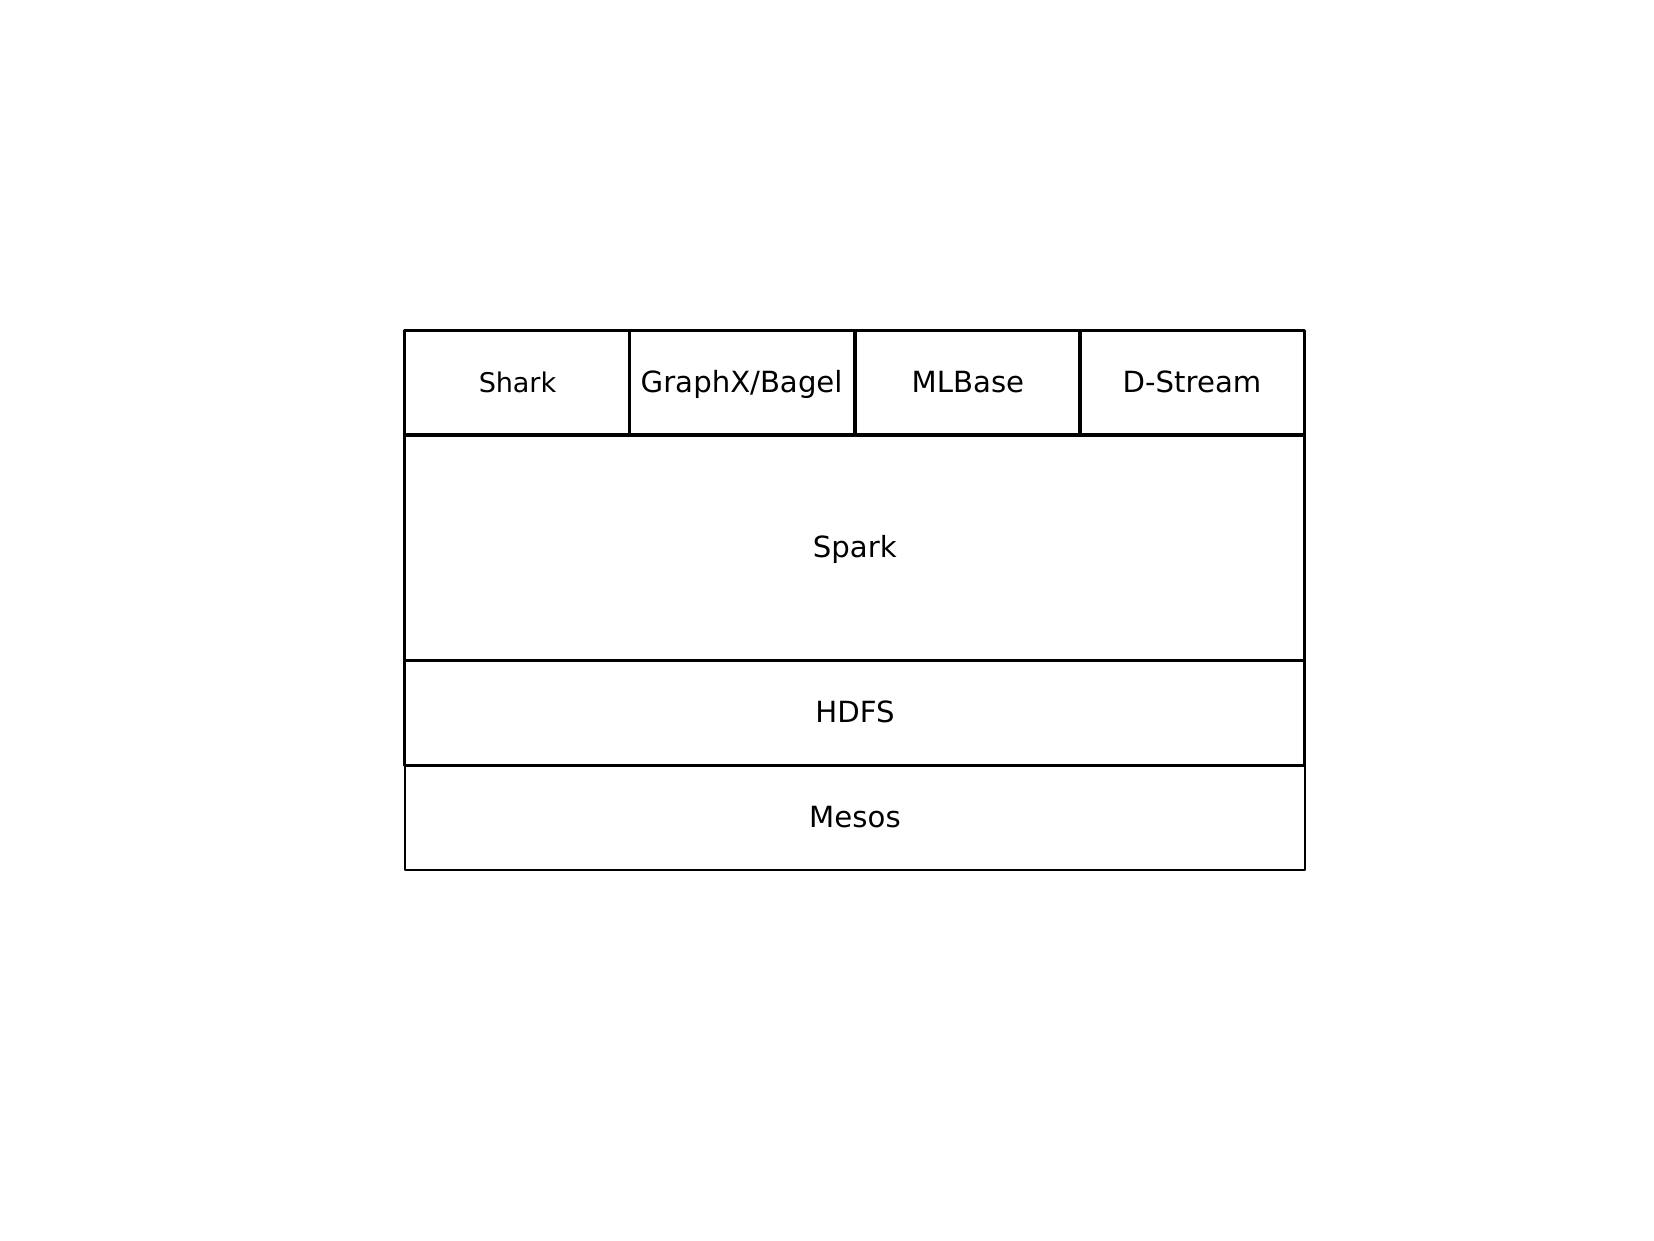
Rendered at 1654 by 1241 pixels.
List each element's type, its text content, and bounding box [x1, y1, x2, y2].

text_box Spark [404, 436, 1305, 661]
text_box Mesos [405, 765, 1306, 871]
text_box D-Stream [1079, 330, 1305, 436]
text_box Shark [404, 330, 629, 436]
text_box GraphX/Bagel [629, 330, 855, 436]
text_box HDFS [404, 661, 1305, 766]
text_box MLBase [855, 330, 1079, 436]
